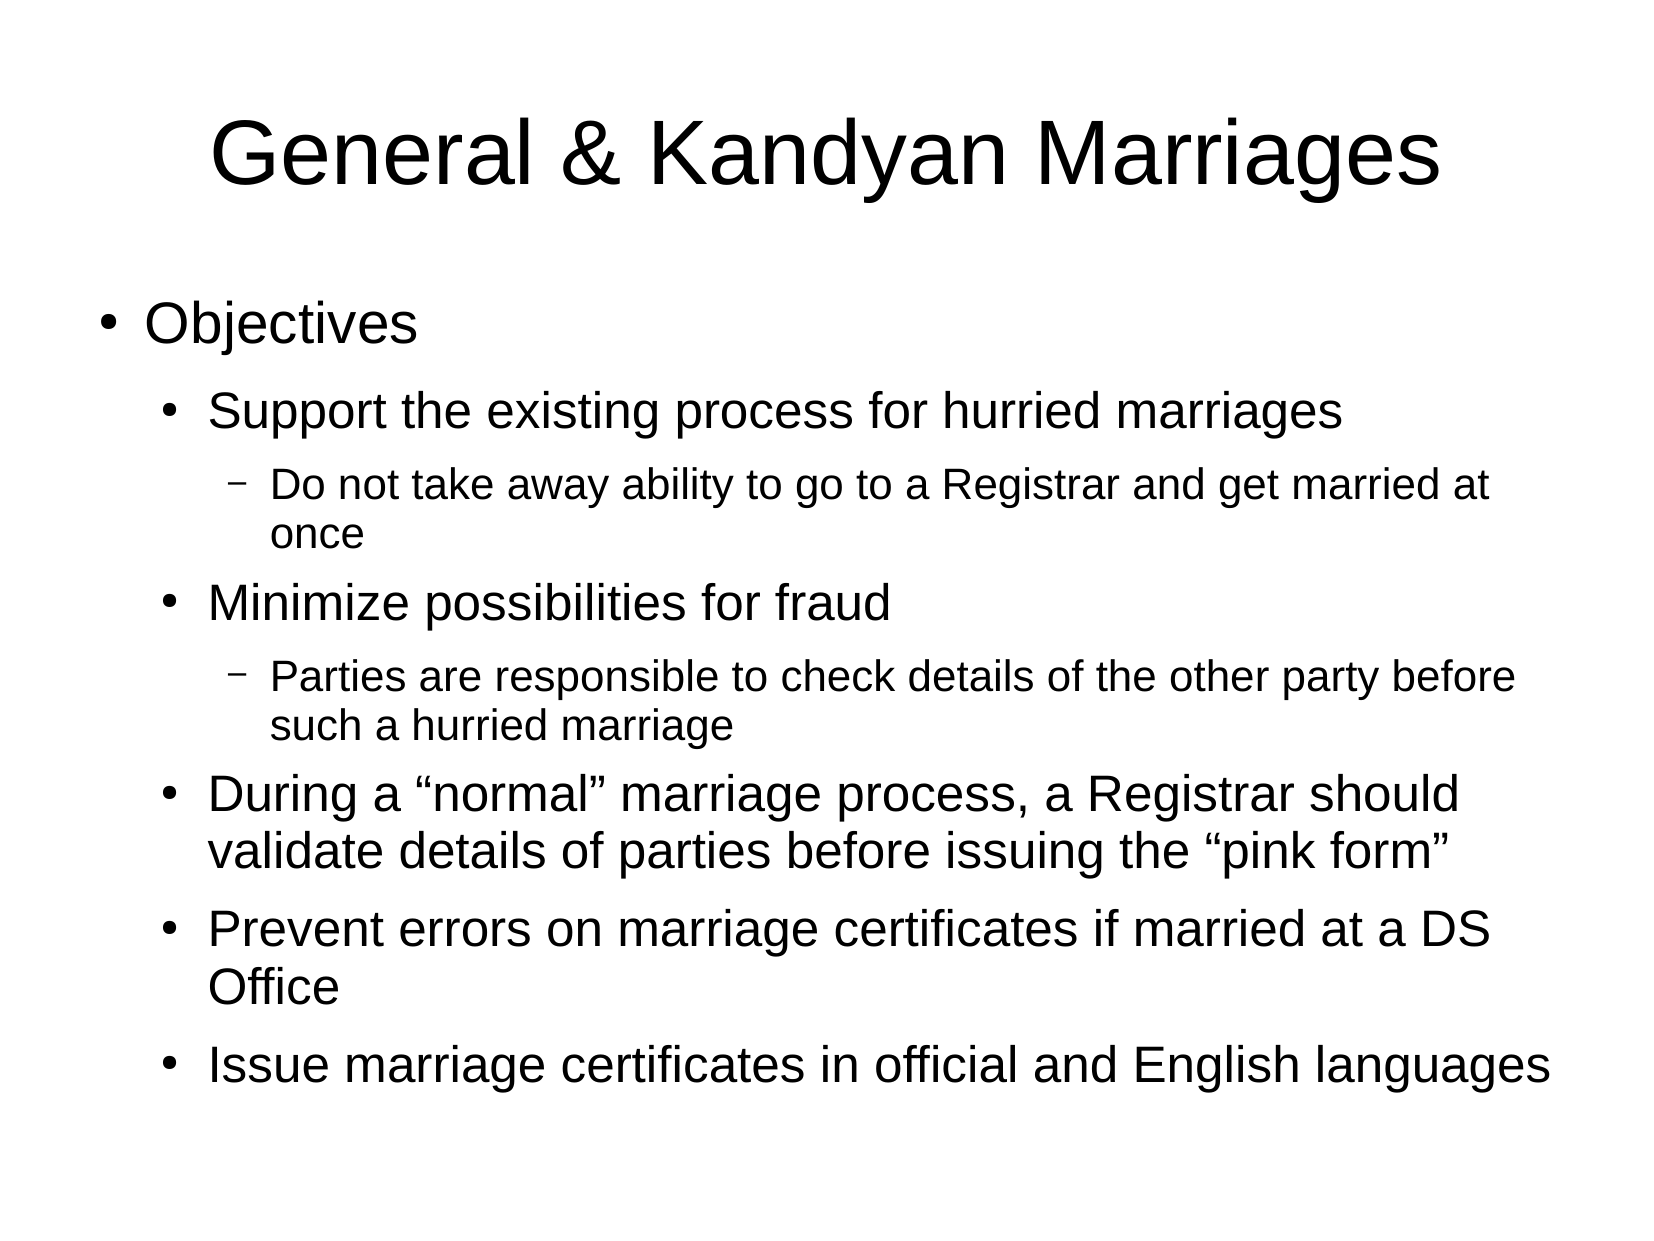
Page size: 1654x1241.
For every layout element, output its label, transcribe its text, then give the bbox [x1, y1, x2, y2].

title General & Kandyan Marriages [82, 56, 1571, 250]
list Objectives Support the existing process for hurried marriages Do not take away ability to go to a Registrar and get married at once Minimize possibilities for fraud Parties are responsible to check details of the other party before such a hurried marriage During a “normal” marriage process, a Registrar should validate details of parties before issuing the “pink form” Prevent errors on marriage certificates if married at a DS Office Issue marriage certificates in official and English languages [82, 290, 1571, 1109]
